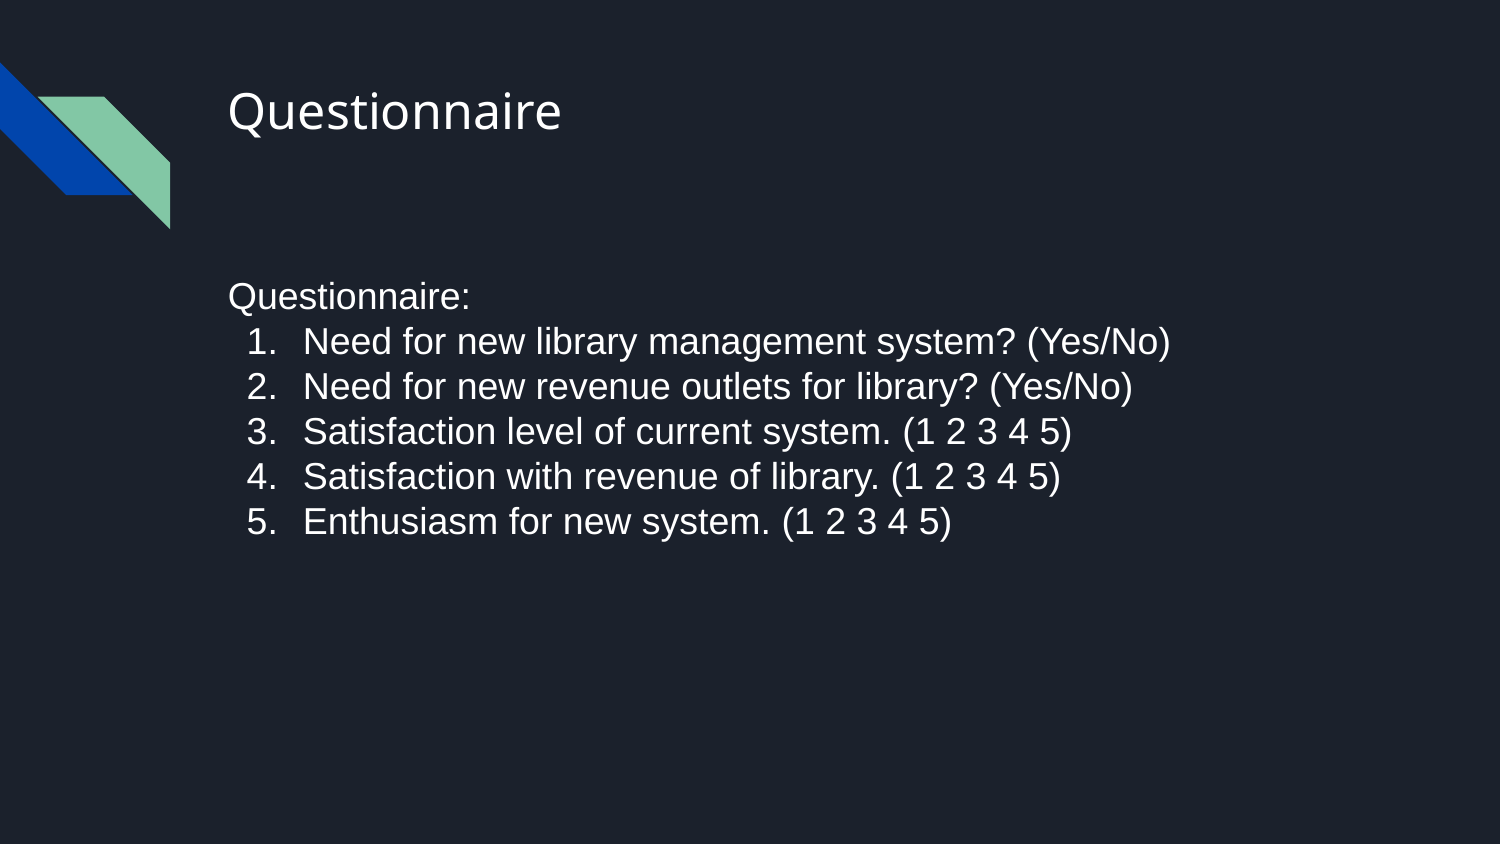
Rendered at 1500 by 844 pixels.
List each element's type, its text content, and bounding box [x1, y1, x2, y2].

list Questionnaire: Need for new library management system? (Yes/No) Need for new revenue outlets for library? (Yes/No) Satisfaction level of current system. (1 2 3 4 5) Satisfaction with revenue of library. (1 2 3 4 5) Enthusiasm for new system. (1 2 3 4 5) [212, 257, 1368, 735]
title Questionnaire [212, 64, 1368, 215]
